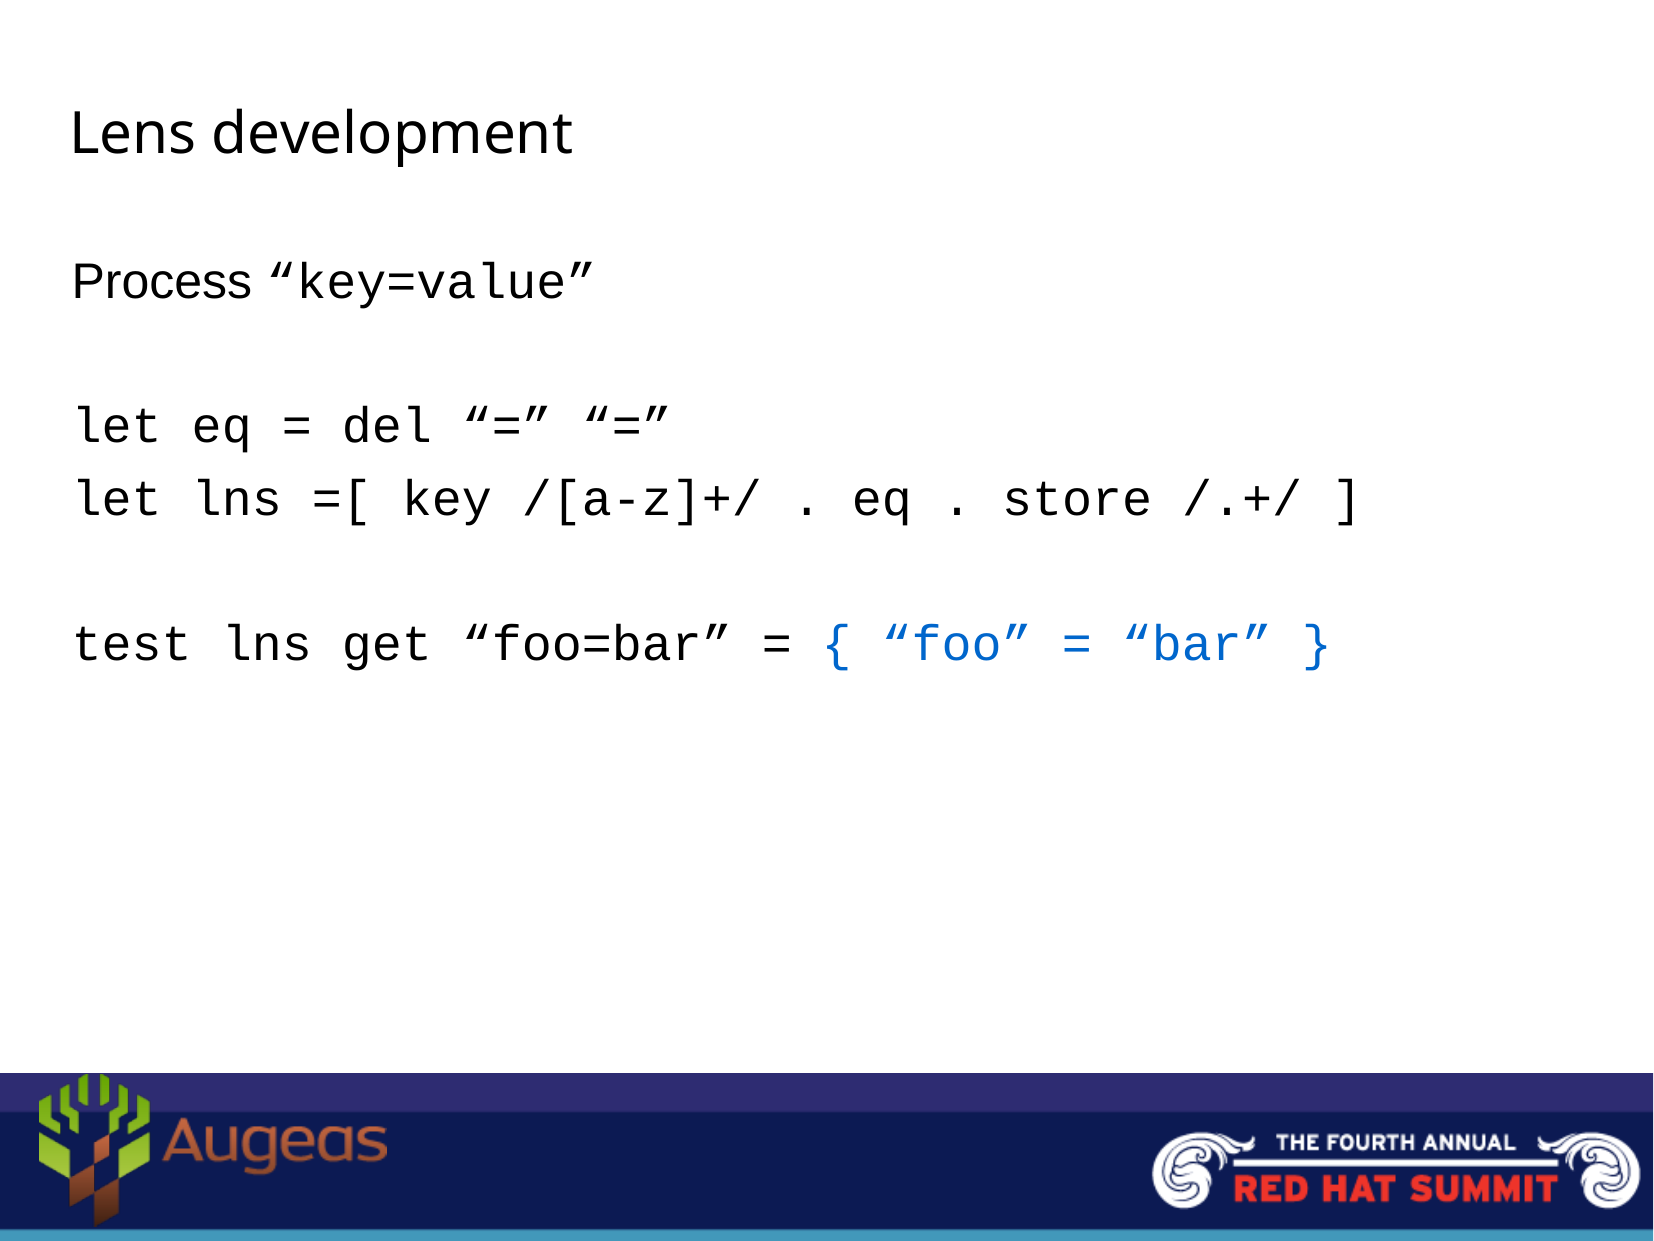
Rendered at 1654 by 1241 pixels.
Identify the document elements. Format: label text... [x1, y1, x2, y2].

list Process “key=value” let eq = del “=” “=” let lns =[ key /[a-z]+/ . eq . store /.+/ ] test lns get “foo=bar” = { “foo” = “bar” } [71, 180, 1495, 1089]
title Lens development [69, 71, 1501, 190]
picture [0, 1073, 1654, 1241]
